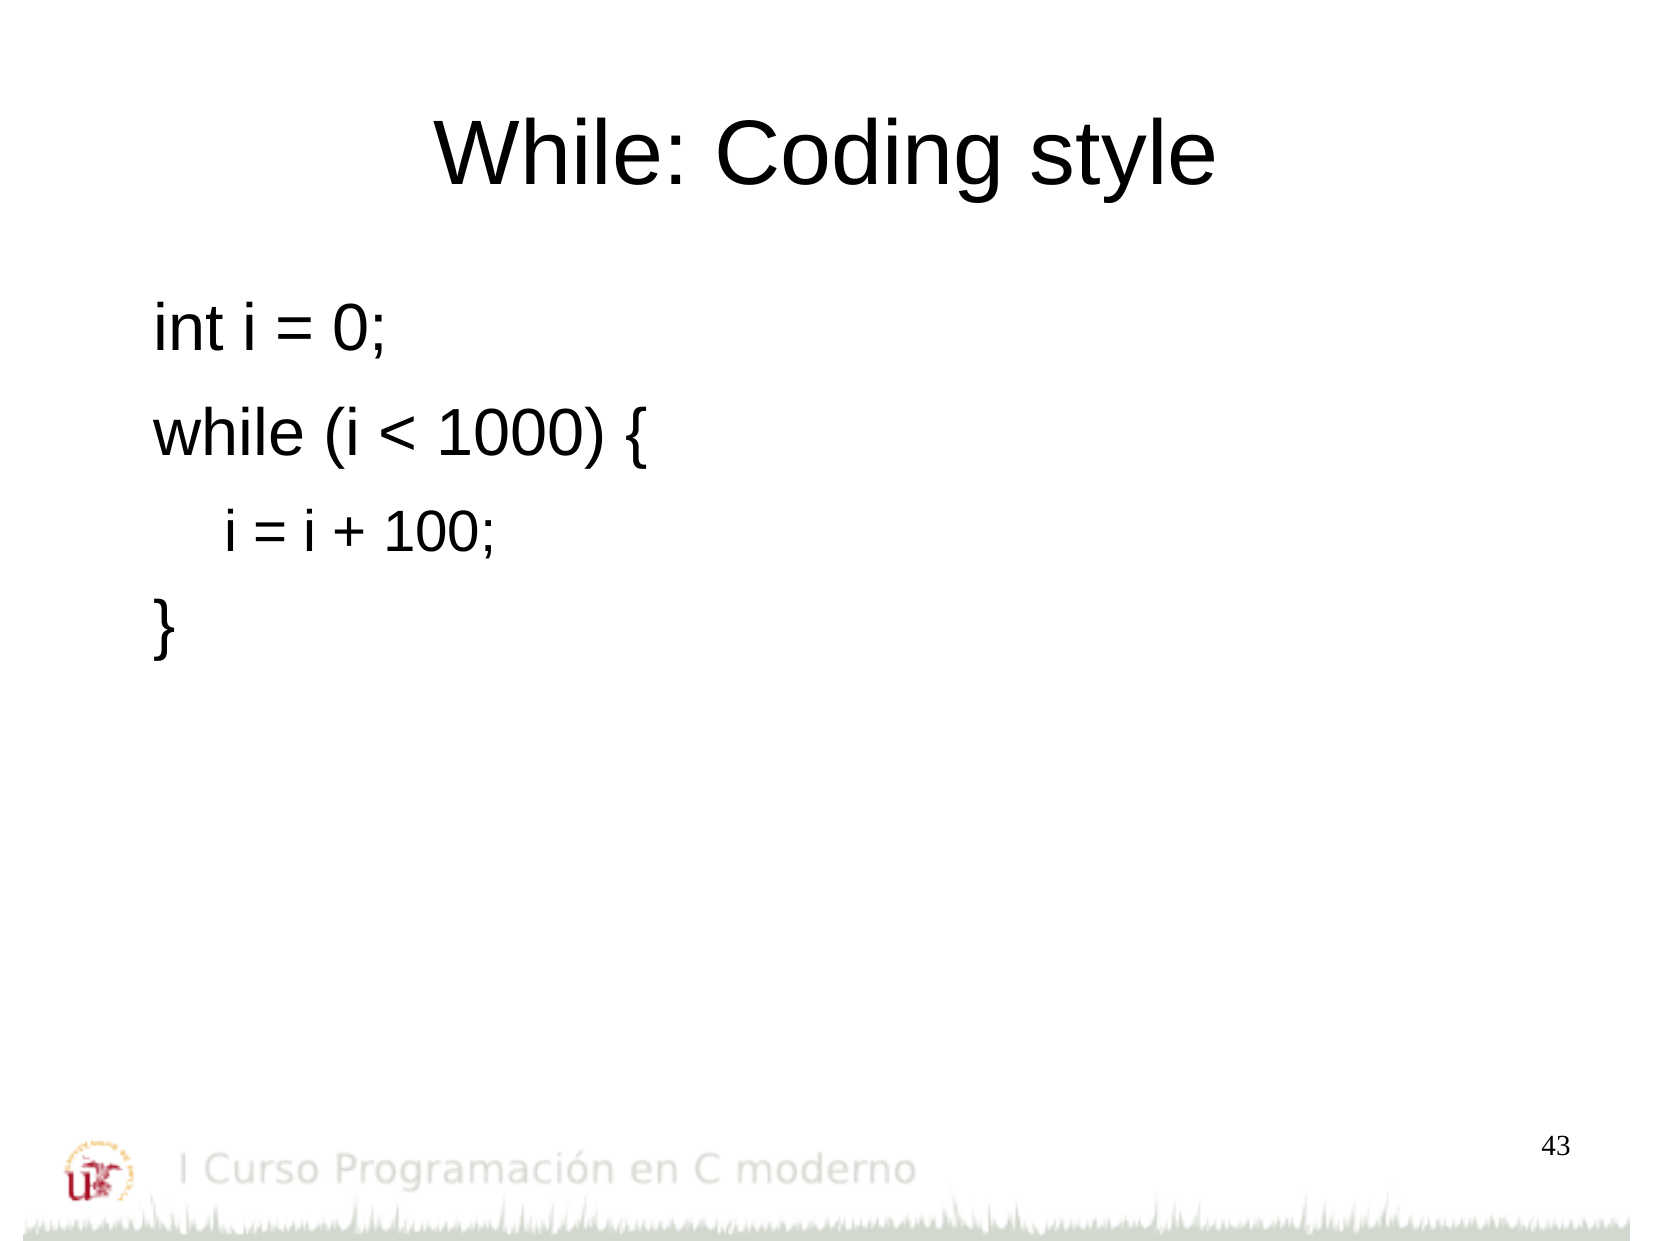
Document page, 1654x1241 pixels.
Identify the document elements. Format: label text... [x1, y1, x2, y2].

title While: Coding style [82, 49, 1571, 257]
list int i = 0; while (i < 1000) { i = i + 100; } [82, 290, 1538, 1010]
picture [23, 1136, 1630, 1241]
